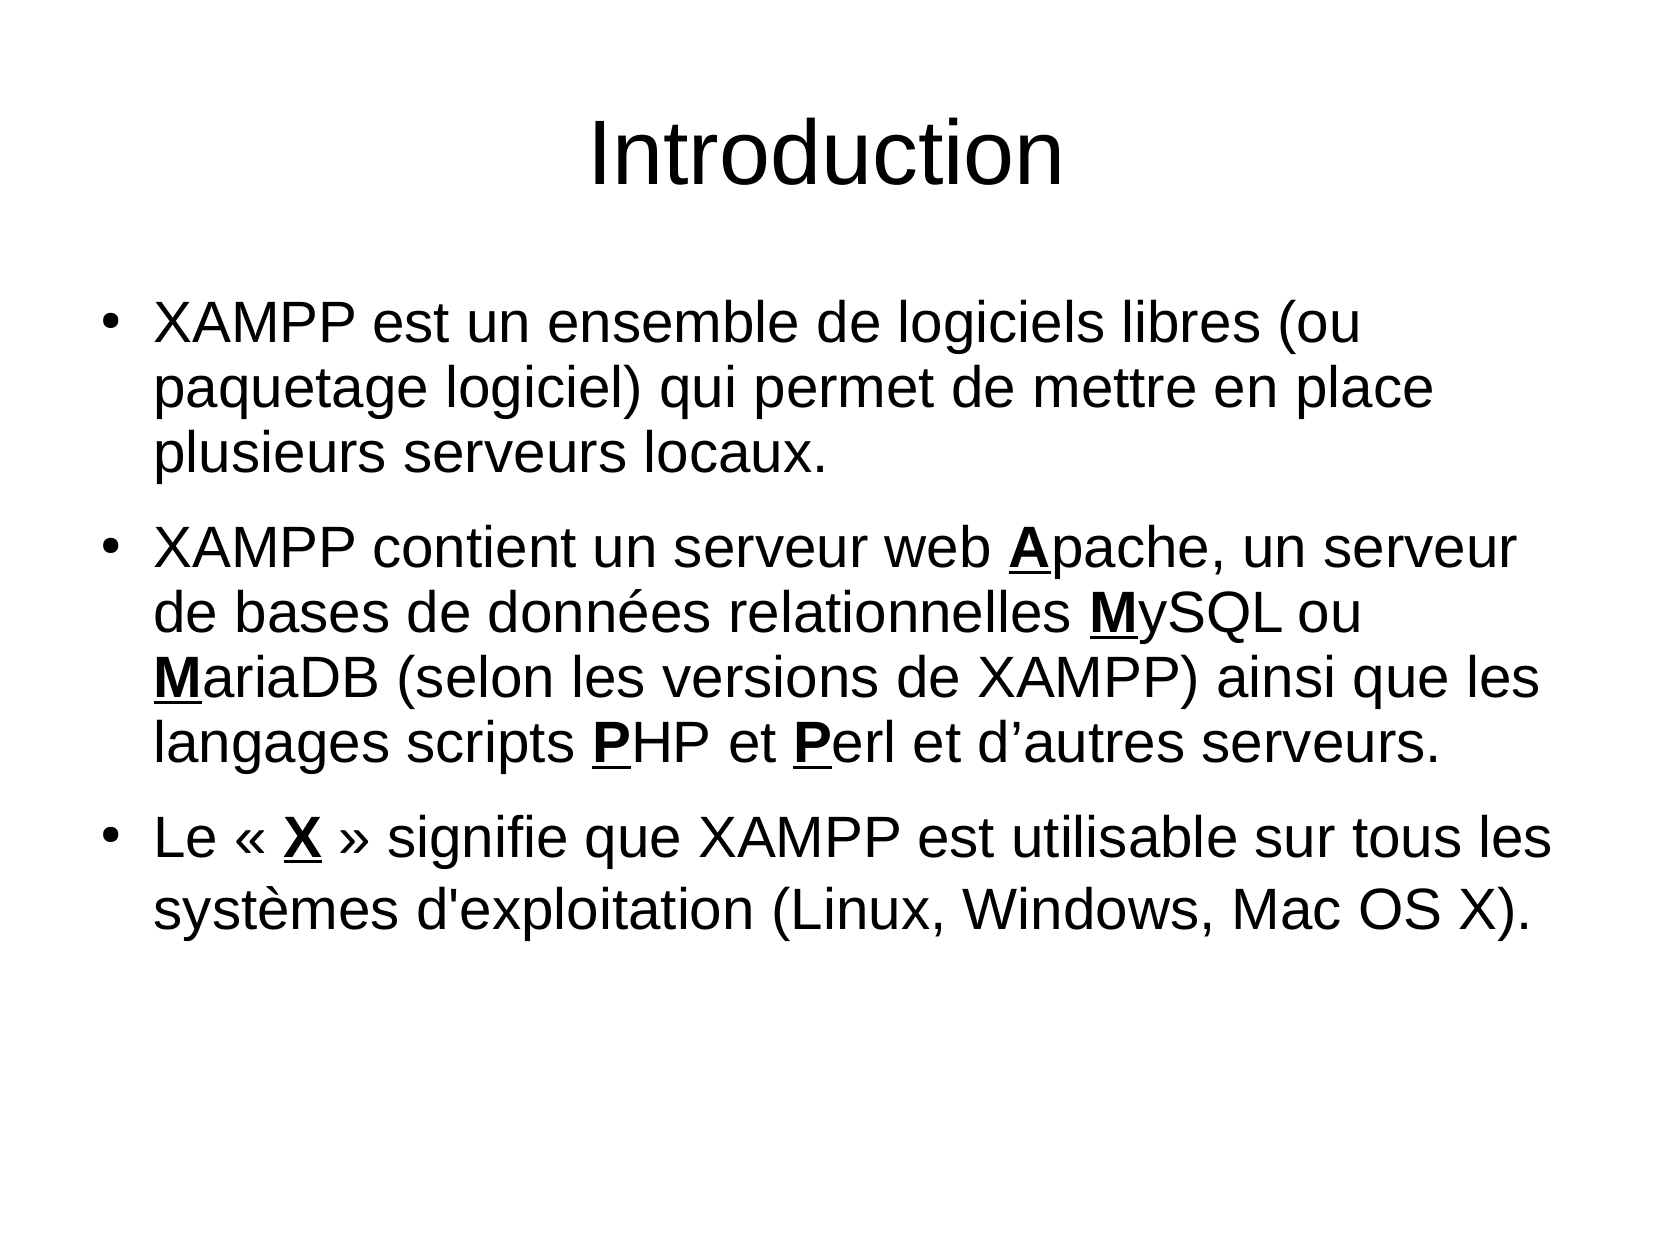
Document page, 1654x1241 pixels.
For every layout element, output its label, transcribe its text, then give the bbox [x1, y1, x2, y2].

title Introduction [82, 49, 1571, 257]
list XAMPP est un ensemble de logiciels libres (ou paquetage logiciel) qui permet de mettre en place plusieurs serveurs locaux. XAMPP contient un serveur web Apache, un serveur de bases de données relationnelles MySQL ou MariaDB (selon les versions de XAMPP) ainsi que les langages scripts PHP et Perl et d’autres serveurs. Le « X » signifie que XAMPP est utilisable sur tous les systèmes d'exploitation (Linux, Windows, Mac OS X). [82, 290, 1571, 1109]
